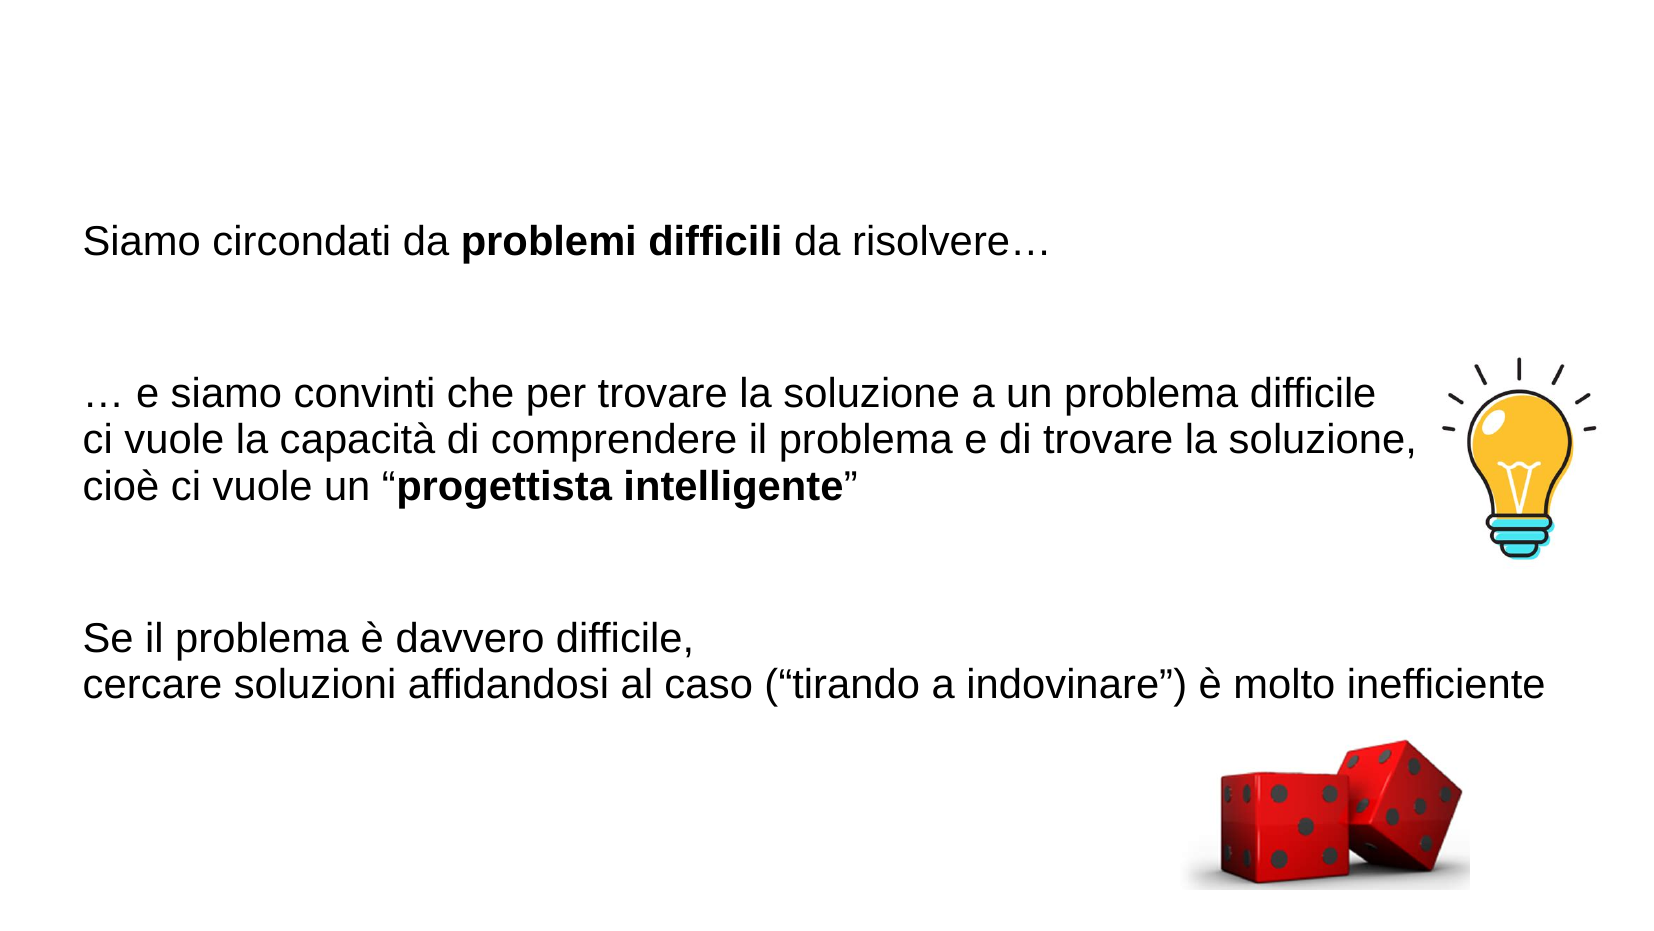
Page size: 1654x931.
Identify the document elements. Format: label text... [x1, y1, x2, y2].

list Siamo circondati da problemi difficili da risolvere… … e siamo convinti che per trovare la soluzione a un problema difficile ci vuole la capacità di comprendere il problema e di trovare la soluzione, cioè ci vuole un “progettista intelligente” Se il problema è davvero difficile, cercare soluzioni affidandosi al caso (“tirando a indovinare”) è molto inefficiente [82, 217, 1576, 758]
picture [1427, 343, 1606, 569]
picture [1180, 735, 1471, 890]
